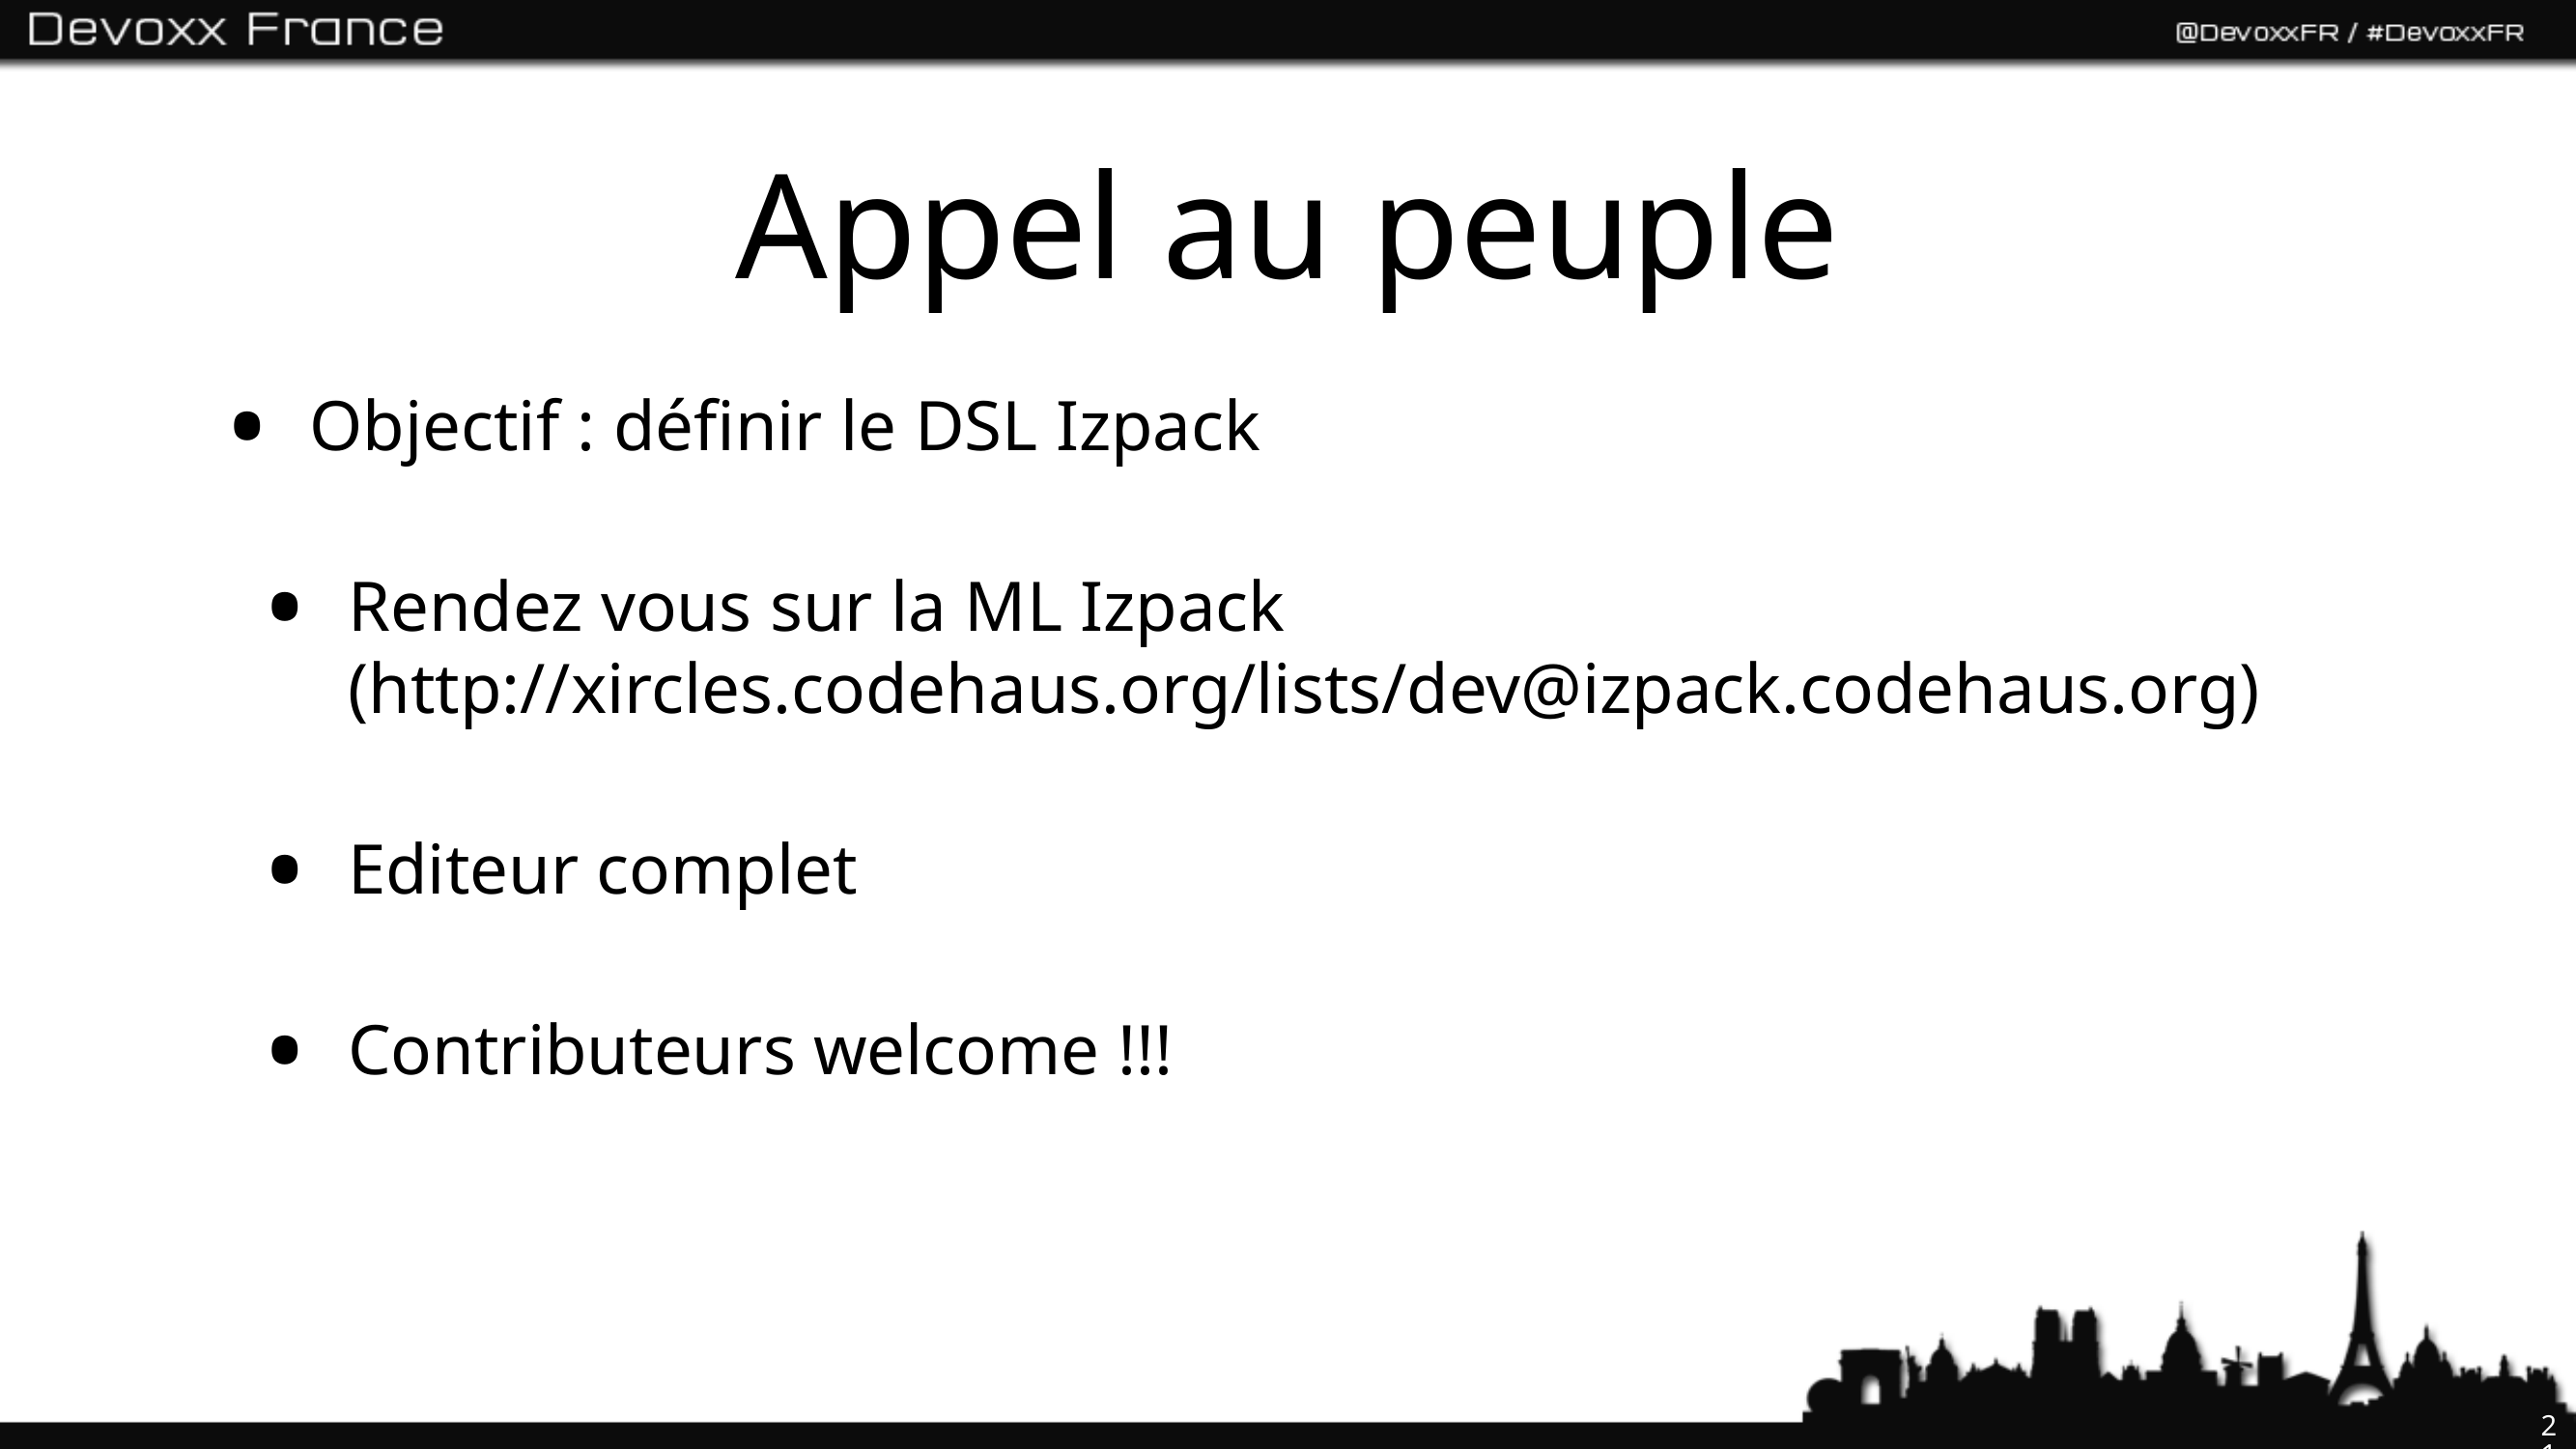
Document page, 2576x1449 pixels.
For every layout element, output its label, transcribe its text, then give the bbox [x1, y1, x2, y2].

title Appel au peuple [183, 38, 2393, 386]
list Objectif : définir le DSL Izpack Rendez vous sur la ML Izpack (http://xircles.codehaus.org/lists/dev@izpack.codehaus.org) Editeur complet Contributeurs welcome !!! [183, 386, 2393, 1343]
picture [0, 0, 2576, 1449]
